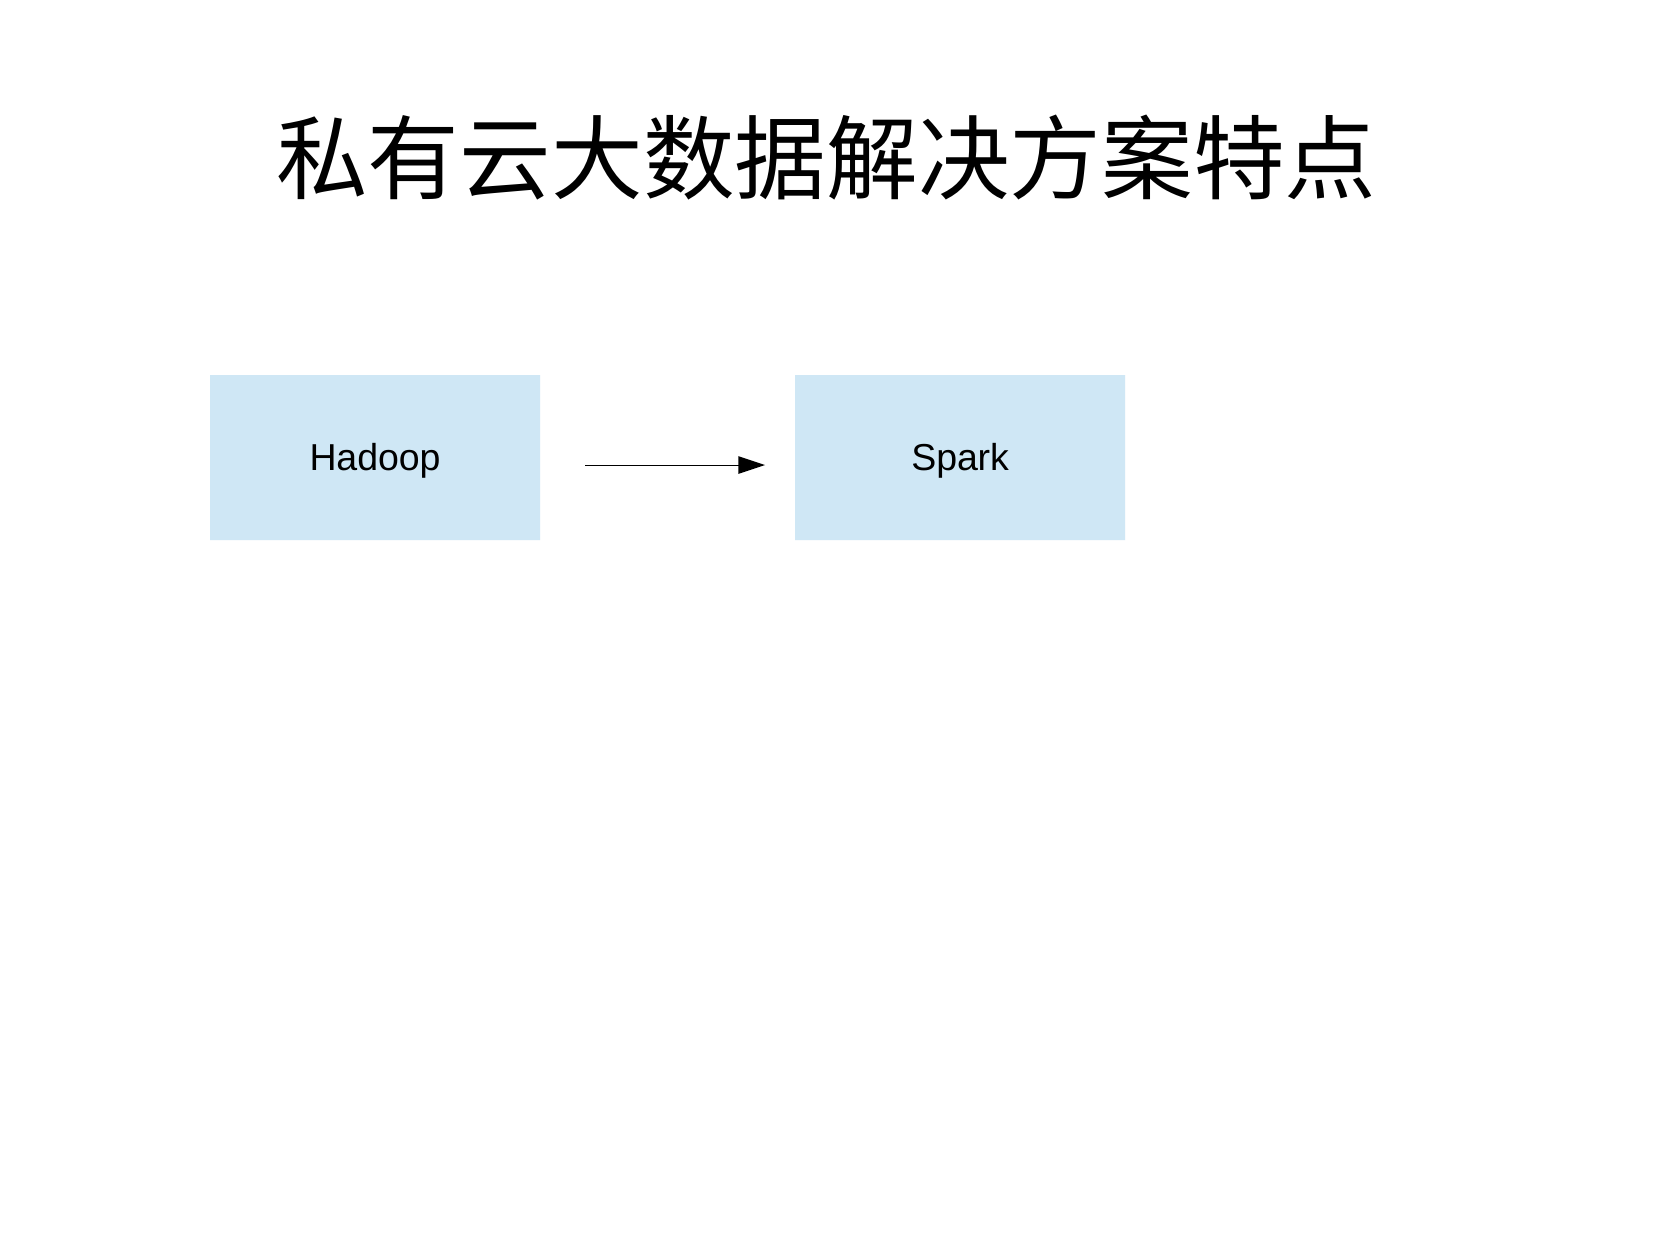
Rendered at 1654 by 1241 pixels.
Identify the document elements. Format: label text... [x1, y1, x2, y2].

text_box Spark [795, 375, 1126, 541]
title 私有云大数据解决方案特点 [82, 49, 1571, 257]
text_box Hadoop [210, 375, 541, 541]
